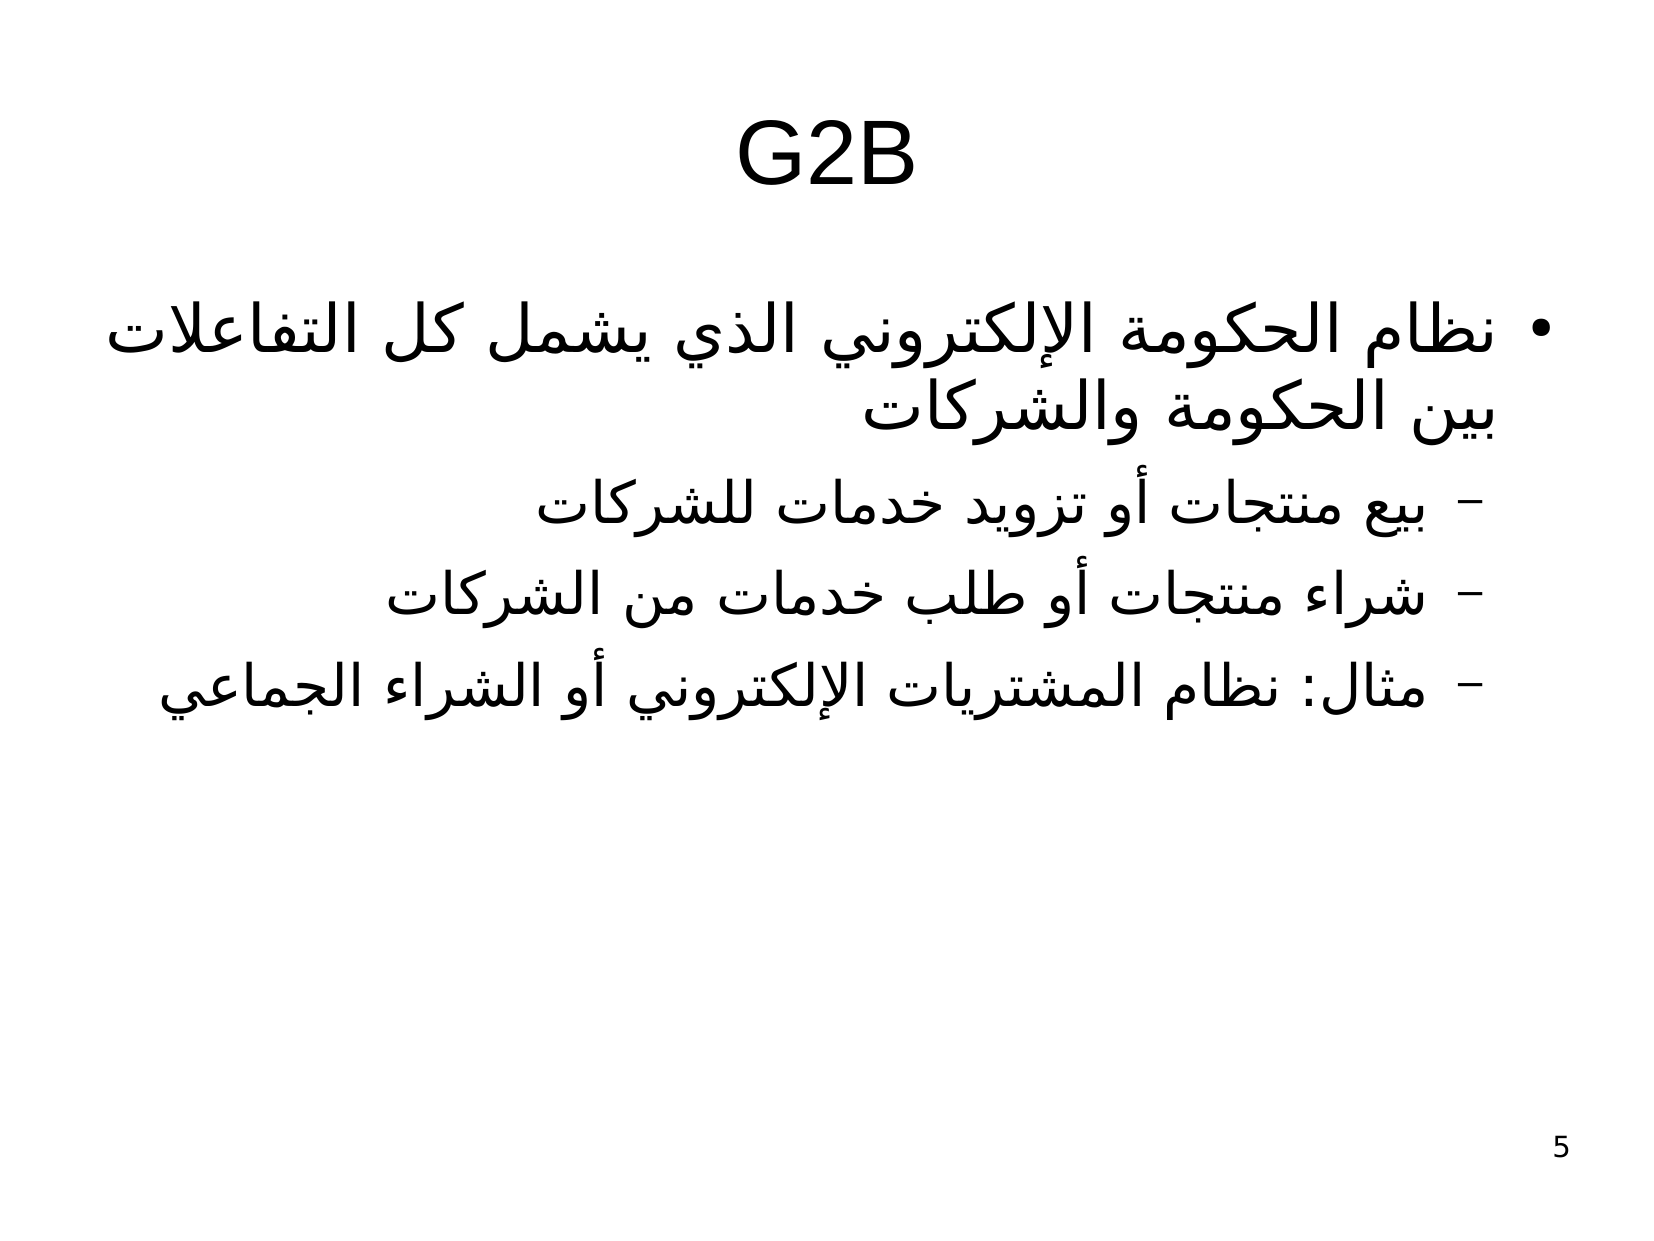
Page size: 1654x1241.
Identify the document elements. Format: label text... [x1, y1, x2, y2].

title G2B [82, 49, 1571, 257]
list نظام الحكومة الإلكتروني الذي يشمل كل التفاعلات بين الحكومة والشركات بيع منتجات أو تزويد خدمات للشركات شراء منتجات أو طلب خدمات من الشركات مثال: نظام المشتريات الإلكتروني أو الشراء الجماعي [82, 290, 1571, 1010]
